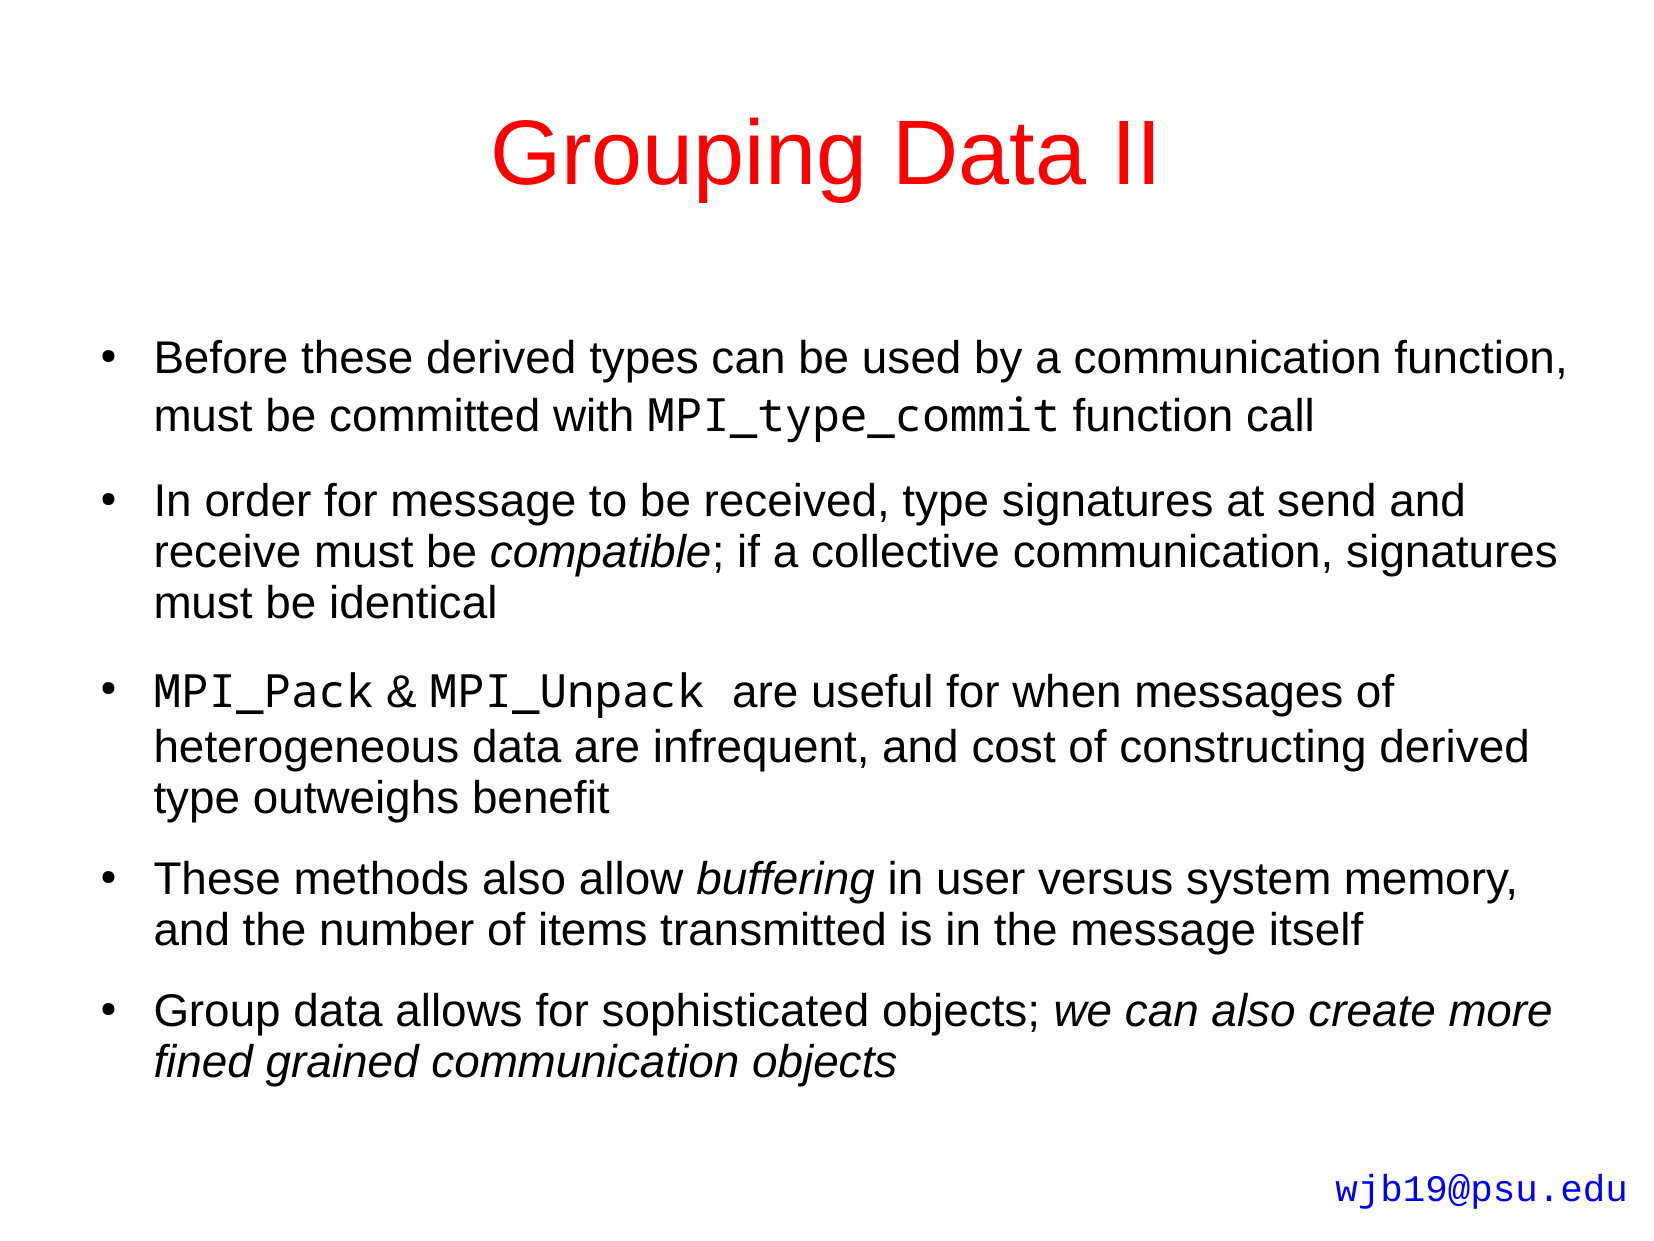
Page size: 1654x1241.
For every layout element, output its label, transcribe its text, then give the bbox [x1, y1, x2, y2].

title Grouping Data II [82, 49, 1571, 257]
list Before these derived types can be used by a communication function, must be committed with MPI_type_commit function call In order for message to be received, type signatures at send and receive must be compatible; if a collective communication, signatures must be identical MPI_Pack & MPI_Unpack are useful for when messages of heterogeneous data are infrequent, and cost of constructing derived type outweighs benefit These methods also allow buffering in user versus system memory, and the number of items transmitted is in the message itself Group data allows for sophisticated objects; we can also create more fined grained communication objects [82, 331, 1571, 1150]
text_box wjb19@psu.edu [1320, 1162, 1643, 1220]
